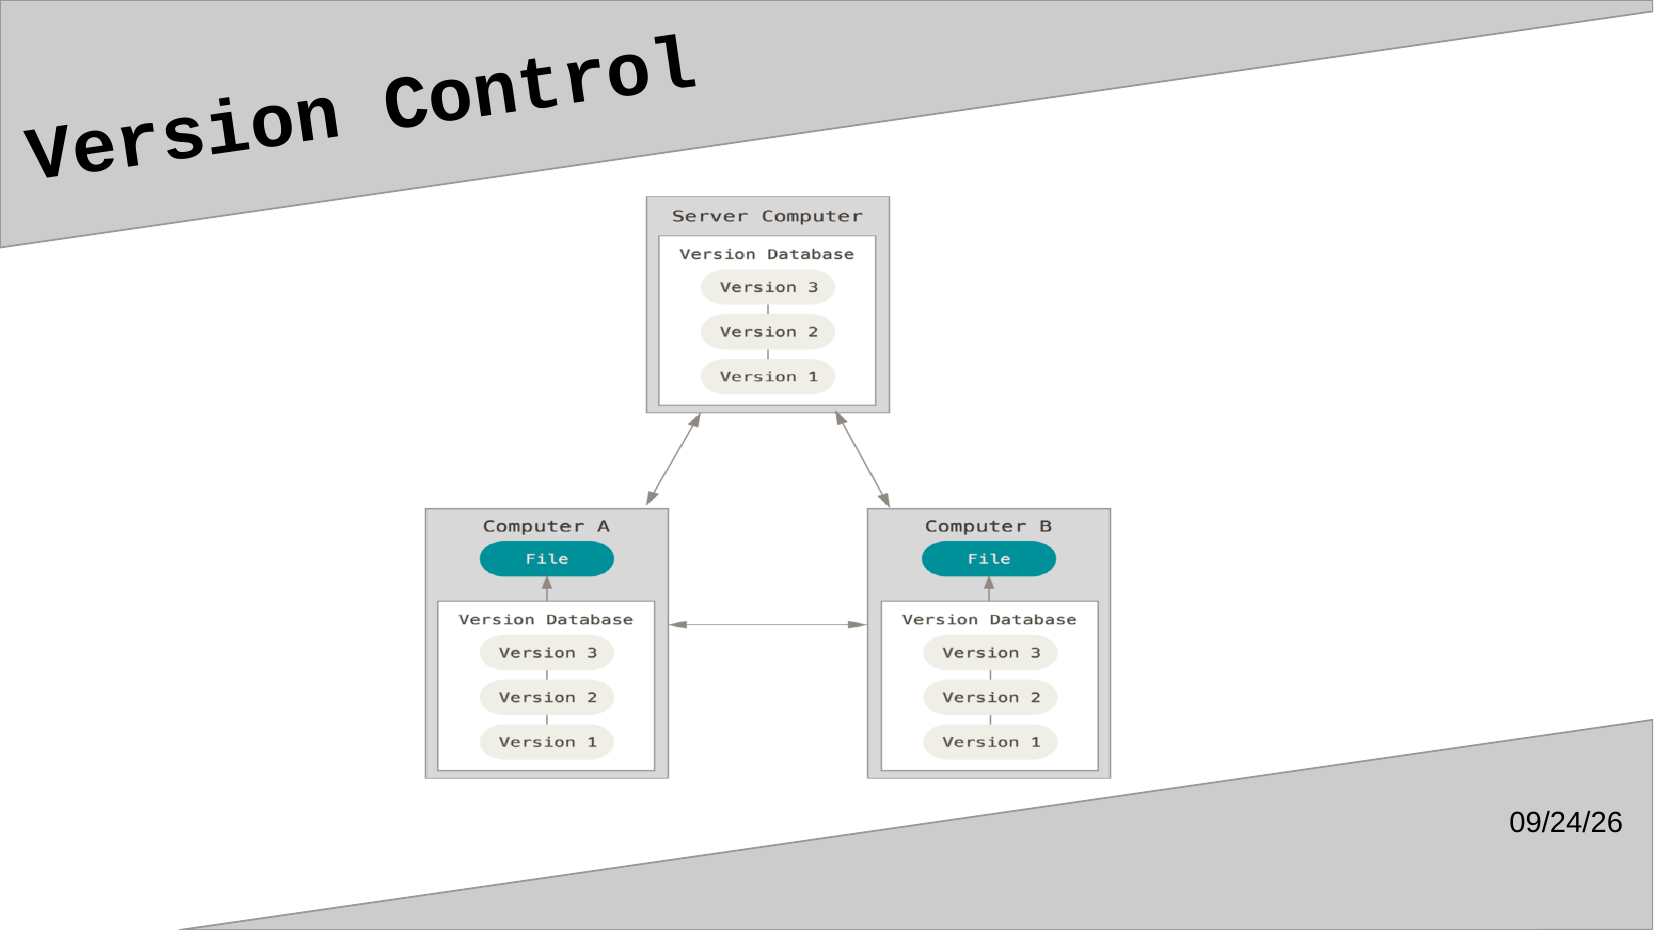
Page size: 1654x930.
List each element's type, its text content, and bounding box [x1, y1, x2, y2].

title Version Control [16, 0, 1501, 239]
picture [412, 187, 1125, 788]
